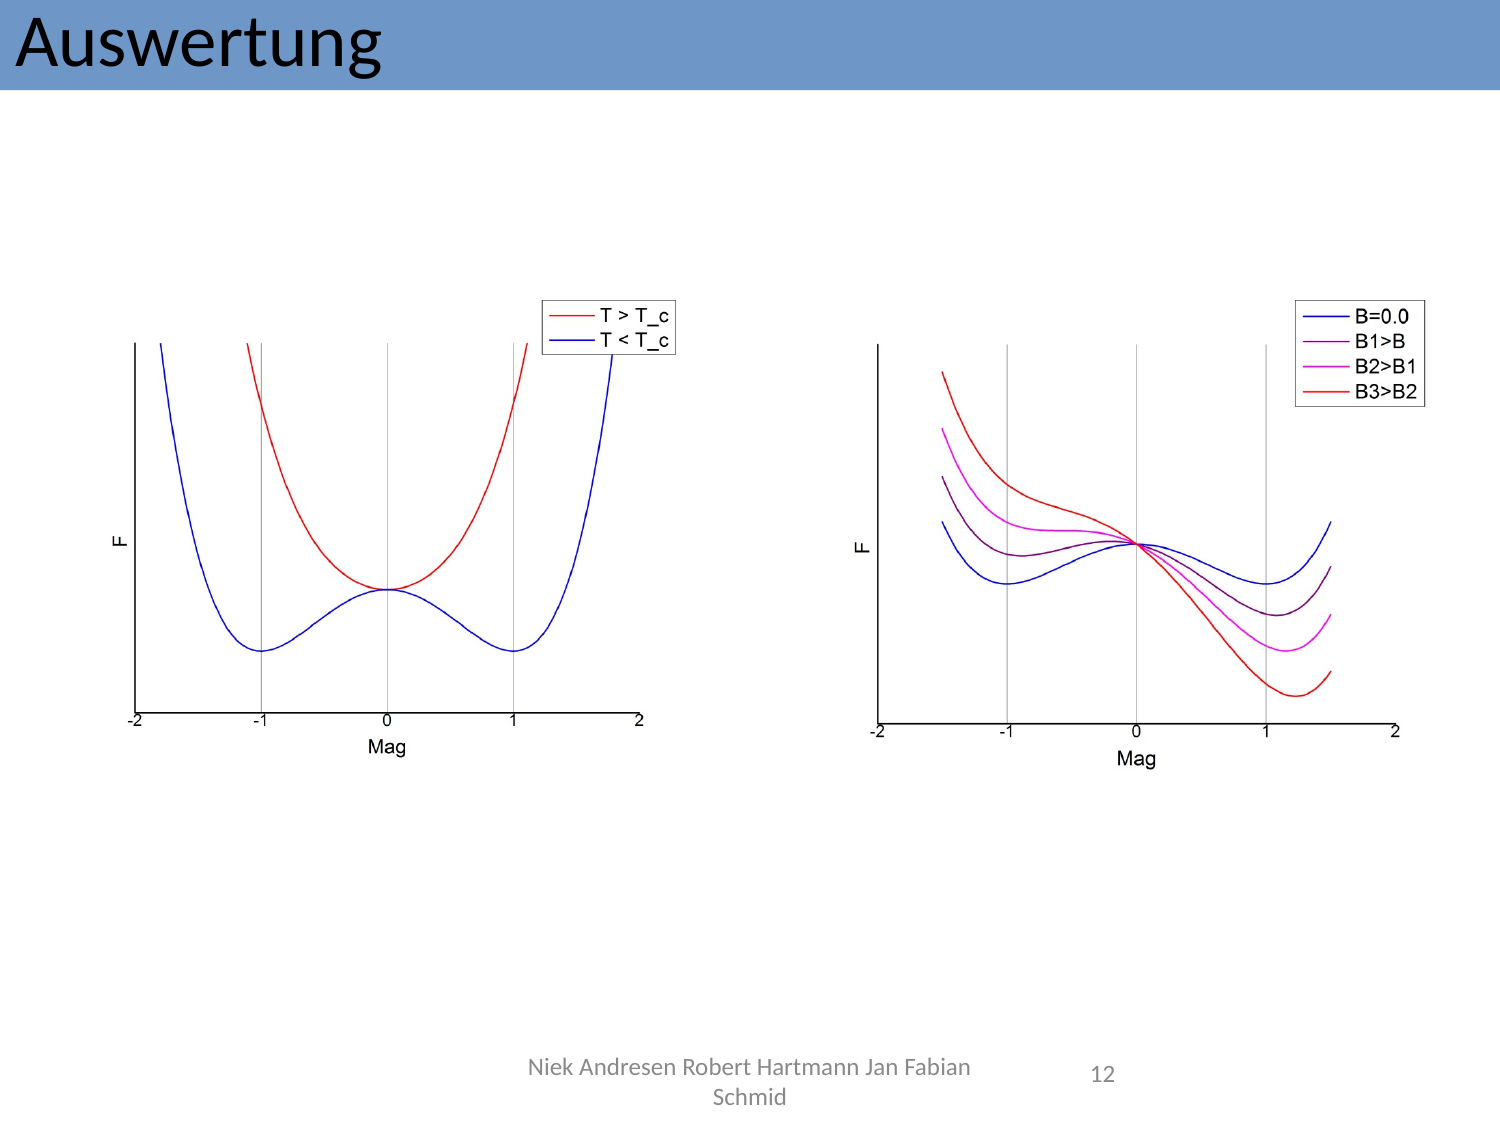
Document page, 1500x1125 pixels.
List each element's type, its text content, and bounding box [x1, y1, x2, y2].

text_box Auswertung [0, 0, 1500, 91]
text_box Niek Andresen Robert Hartmann Jan Fabian Schmid [512, 1042, 988, 1103]
text_box 12 [1074, 1042, 1426, 1103]
picture [2, 284, 1500, 811]
